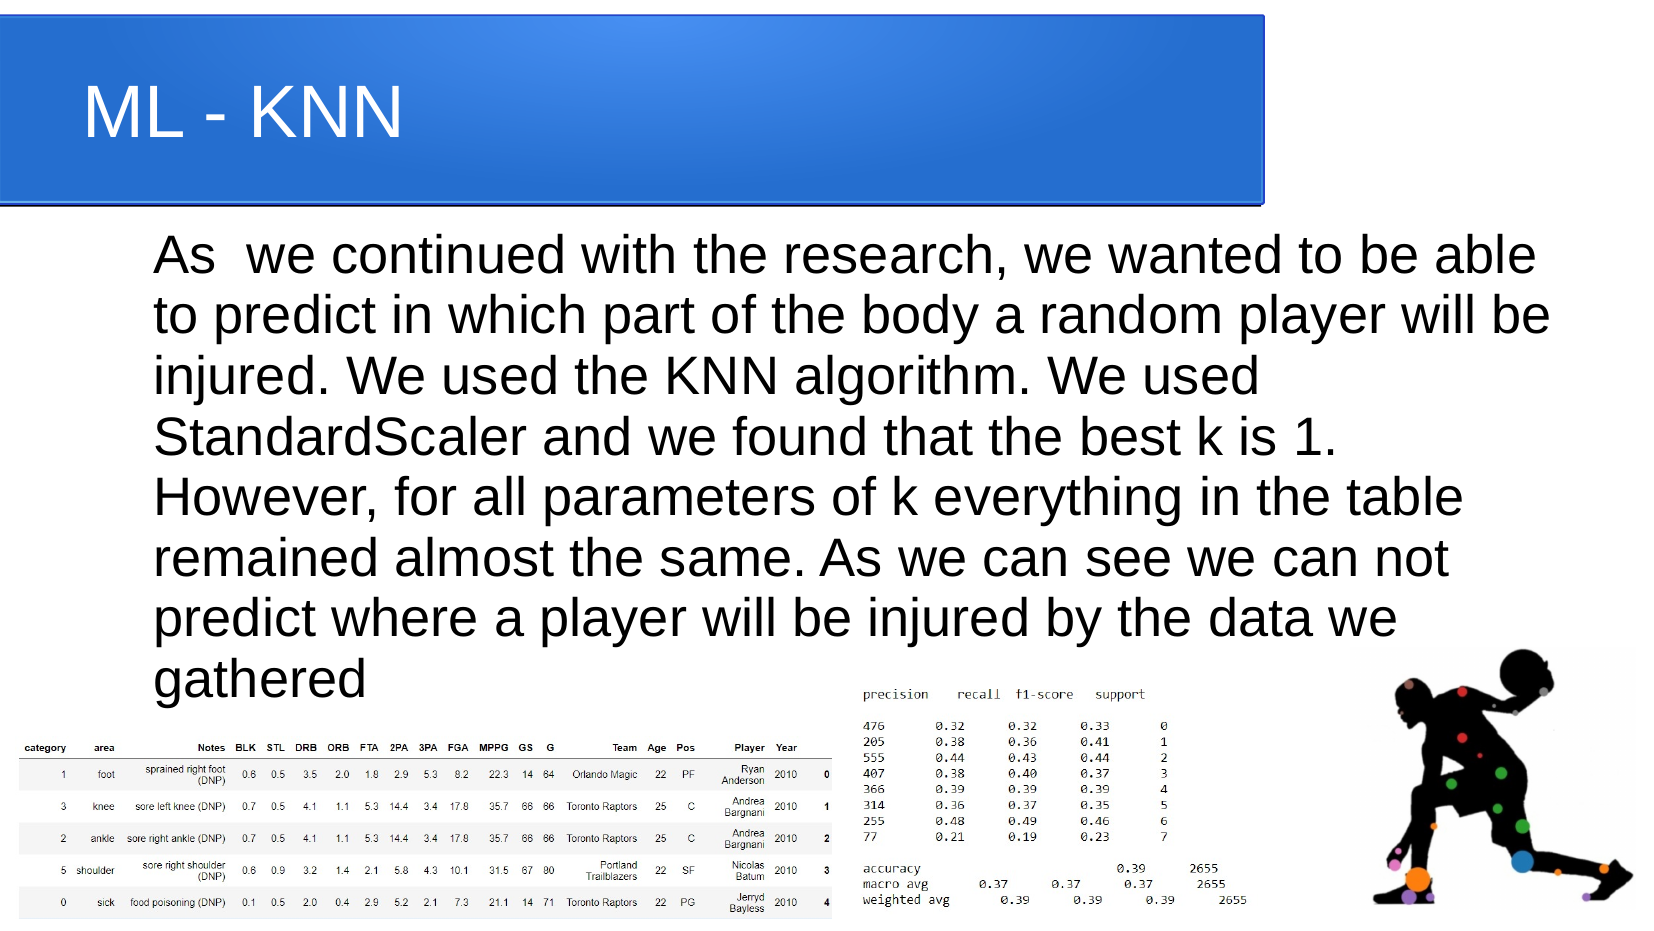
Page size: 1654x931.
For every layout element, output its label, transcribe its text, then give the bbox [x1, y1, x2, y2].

picture [15, 736, 832, 919]
picture [848, 689, 1261, 916]
picture [1350, 647, 1636, 910]
list As we continued with the research, we wanted to be able to predict in which part of the body a random player will be injured. We used the KNN algorithm. We used StandardScaler and we found that the best k is 1. However, for all parameters of k everything in the table remained almost the same. As we can see we can not predict where a player will be injured by the data we gathered [82, 224, 1571, 764]
title ML - KNN [82, 35, 1235, 189]
